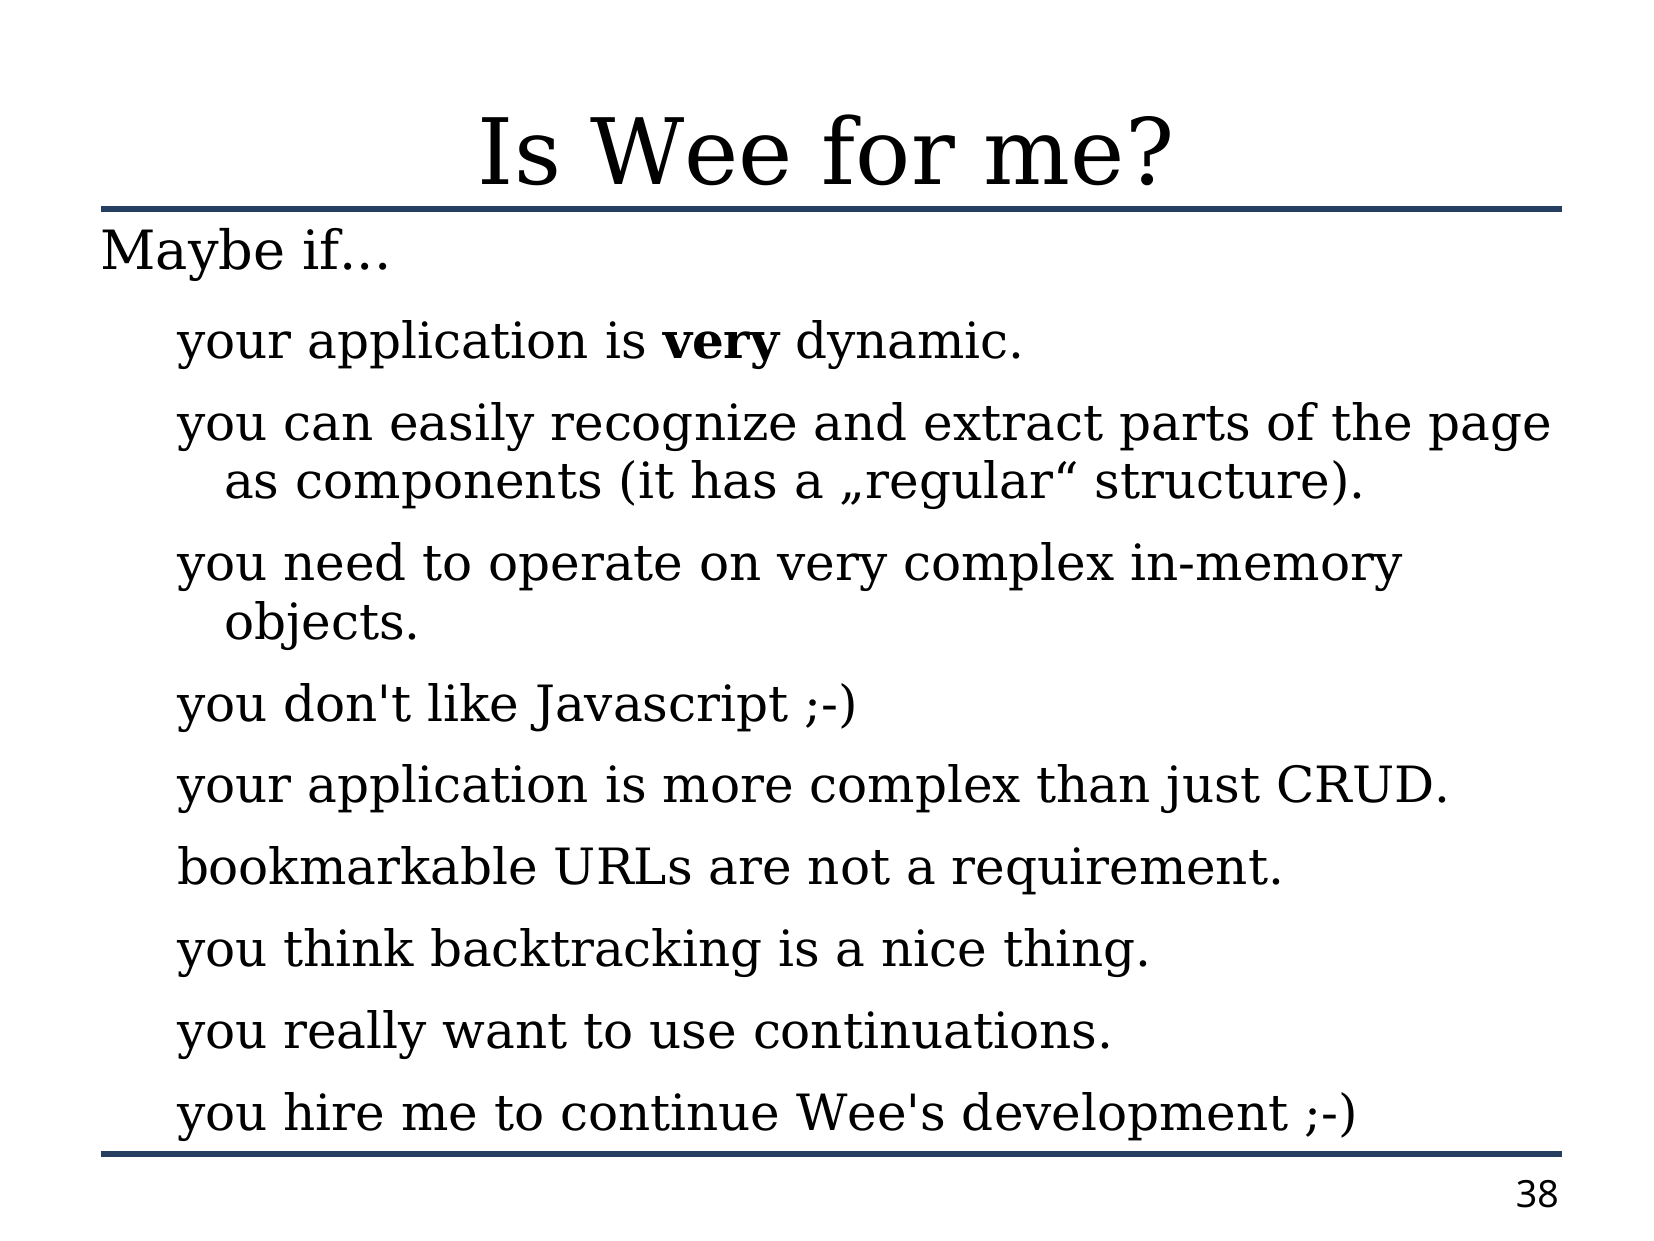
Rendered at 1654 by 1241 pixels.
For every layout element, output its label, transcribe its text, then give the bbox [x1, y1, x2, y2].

list Maybe if... your application is very dynamic. you can easily recognize and extract parts of the page as components (it has a „regular“ structure). you need to operate on very complex in-memory objects. you don't like Javascript ;-) your application is more complex than just CRUD. bookmarkable URLs are not a requirement. you think backtracking is a nice thing. you really want to use continuations. you hire me to continue Wee's development ;-) [82, 219, 1571, 1143]
title Is Wee for me? [82, 49, 1571, 219]
